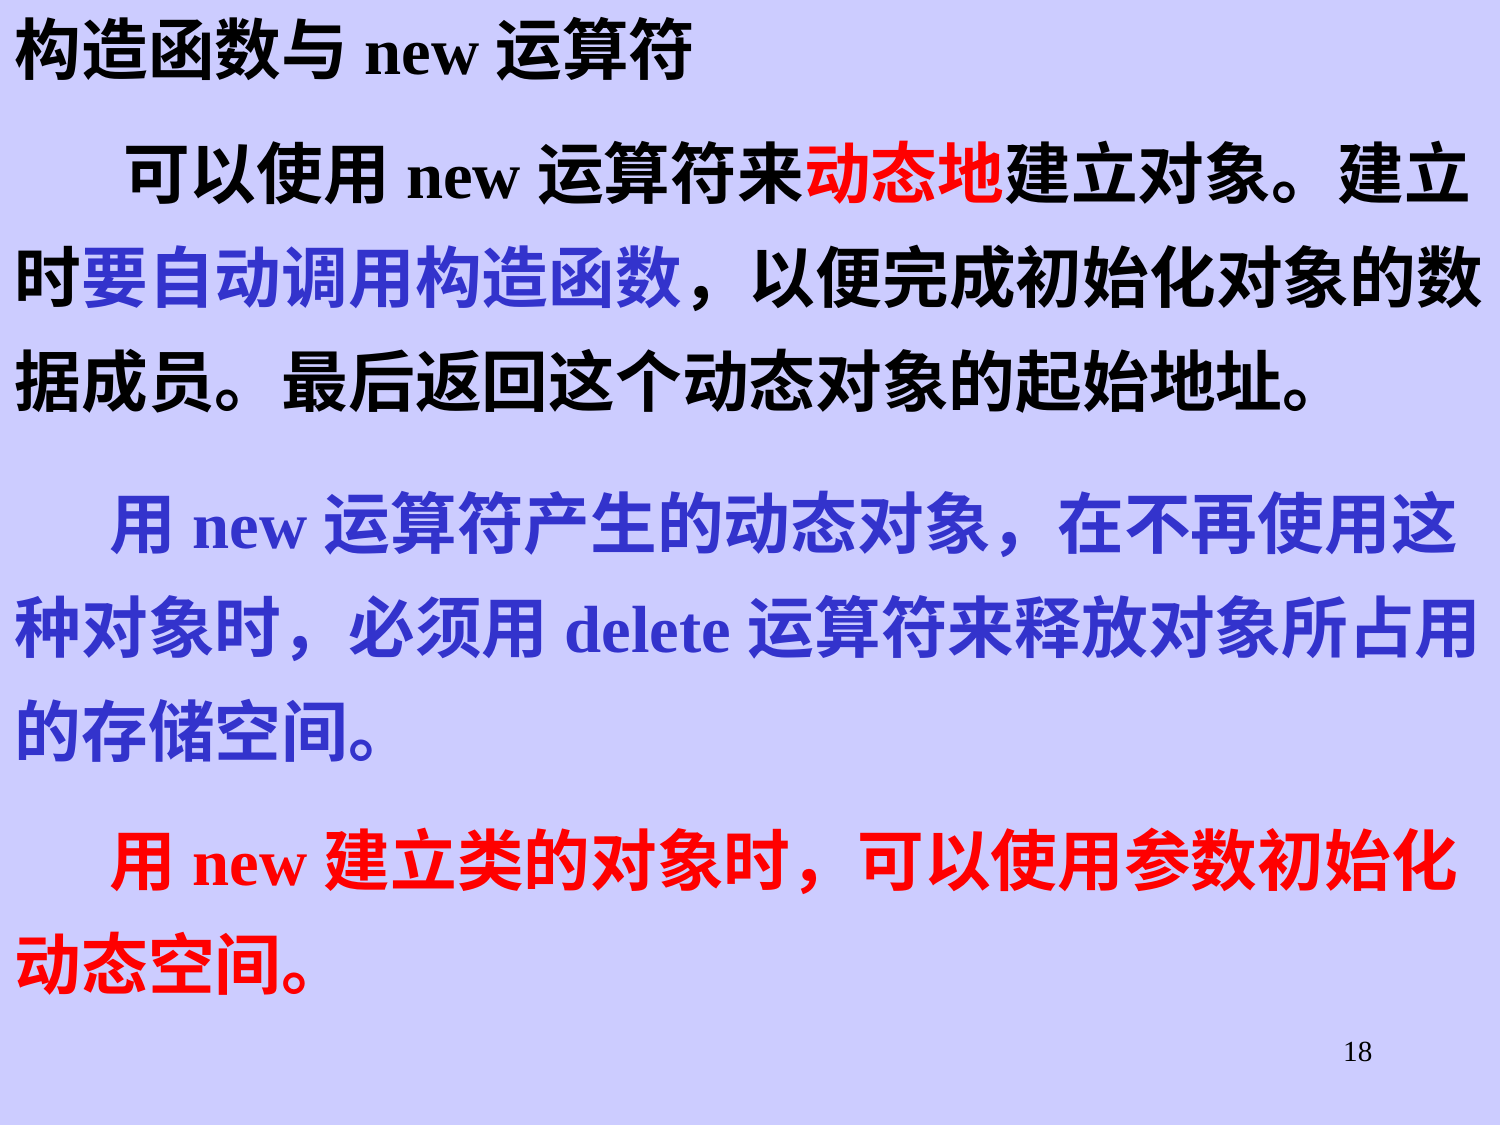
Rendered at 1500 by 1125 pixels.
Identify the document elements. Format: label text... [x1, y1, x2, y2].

text_box 构造函数与new运算符 [0, 0, 826, 96]
text_box <编号> [1074, 1025, 1388, 1101]
text_box 用new运算符产生的动态对象，在不再使用这种对象时，必须用delete运算符来释放对象所占用的存储空间。 [0, 449, 1500, 778]
text_box 可以使用new运算符来动态地建立对象。建立时要自动调用构造函数，以便完成初始化对象的数据成员。最后返回这个动态对象的起始地址。 [0, 99, 1500, 428]
text_box 用new建立类的对象时，可以使用参数初始化动态空间。 [0, 787, 1500, 1011]
